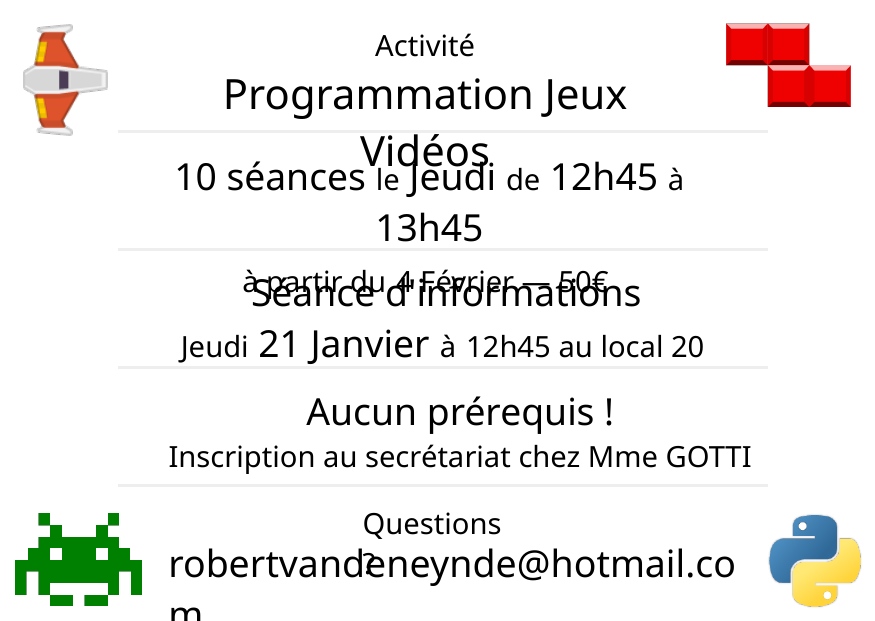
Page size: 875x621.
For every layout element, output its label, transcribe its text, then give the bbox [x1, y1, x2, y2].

text_box 10 séances le Jeudi de 12h45 à 13h45 à partir du 4 Février — 50€ [106, 143, 753, 243]
text_box Aucun prérequis ! Inscription au secrétariat chez Mme GOTTI [117, 377, 803, 469]
text_box Séance d'informations Jeudi 21 Janvier à 12h45 au local 20 [117, 259, 768, 360]
picture [767, 513, 863, 609]
text_box Activité Programmation Jeux Vidéos [141, 17, 709, 113]
picture [23, 24, 108, 136]
picture [15, 513, 142, 606]
text_box robertvandeneynde@hotmail.com [153, 530, 768, 588]
picture [726, 23, 851, 107]
text_box Questions ? [347, 495, 532, 544]
